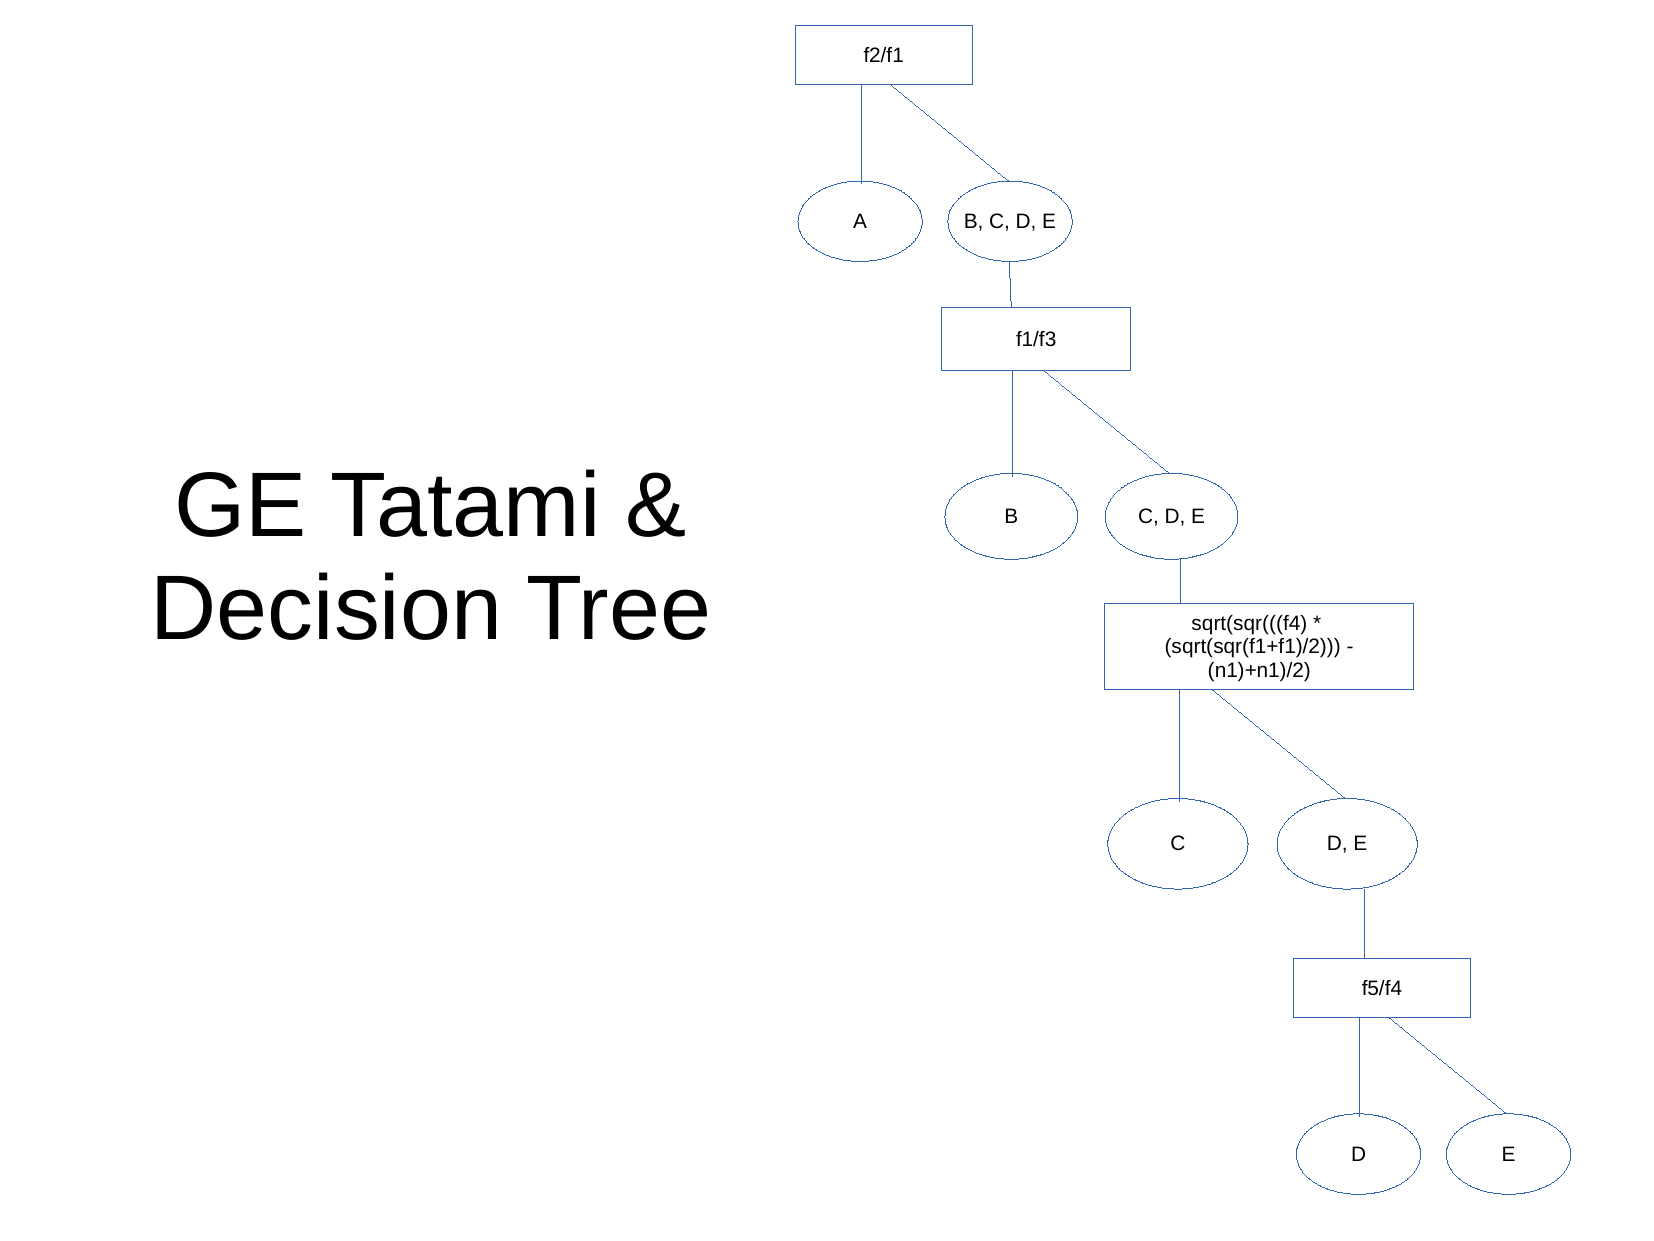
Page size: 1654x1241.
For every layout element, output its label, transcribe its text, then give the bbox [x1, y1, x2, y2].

title GE Tatami & Decision Tree [30, 452, 833, 661]
text_box A [797, 181, 923, 262]
text_box B, C, D, E [947, 181, 1073, 262]
text_box C, D, E [1105, 473, 1238, 560]
text_box B [944, 473, 1078, 560]
text_box D [1296, 1113, 1421, 1195]
text_box E [1446, 1113, 1571, 1195]
text_box f5/f4 [1293, 958, 1471, 1018]
text_box f1/f3 [941, 307, 1131, 371]
text_box f2/f1 [795, 25, 973, 85]
text_box C [1107, 798, 1249, 890]
text_box D, E [1277, 798, 1418, 890]
text_box sqrt(sqr(((f4) * (sqrt(sqr(f1+f1)/2))) - (n1)+n1)/2) [1104, 603, 1414, 690]
